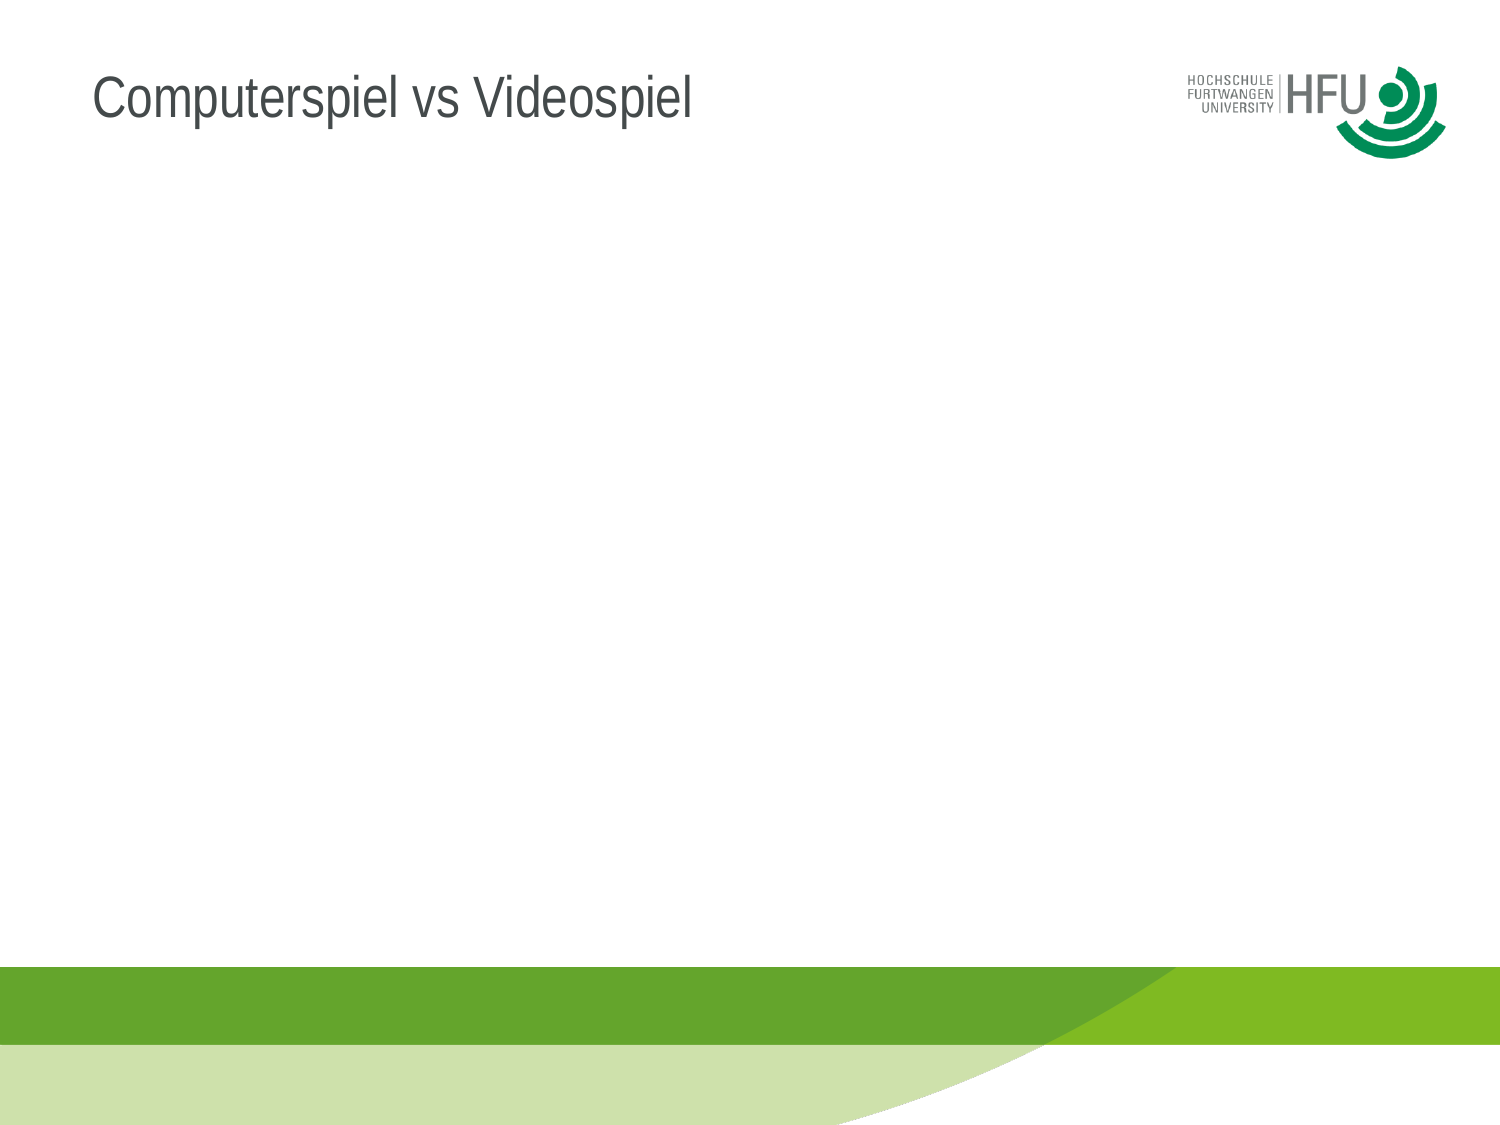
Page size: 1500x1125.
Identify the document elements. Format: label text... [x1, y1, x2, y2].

picture [0, 967, 1500, 1125]
picture [1166, 53, 1454, 164]
title Computerspiel vs Videospiel [77, 64, 1353, 153]
